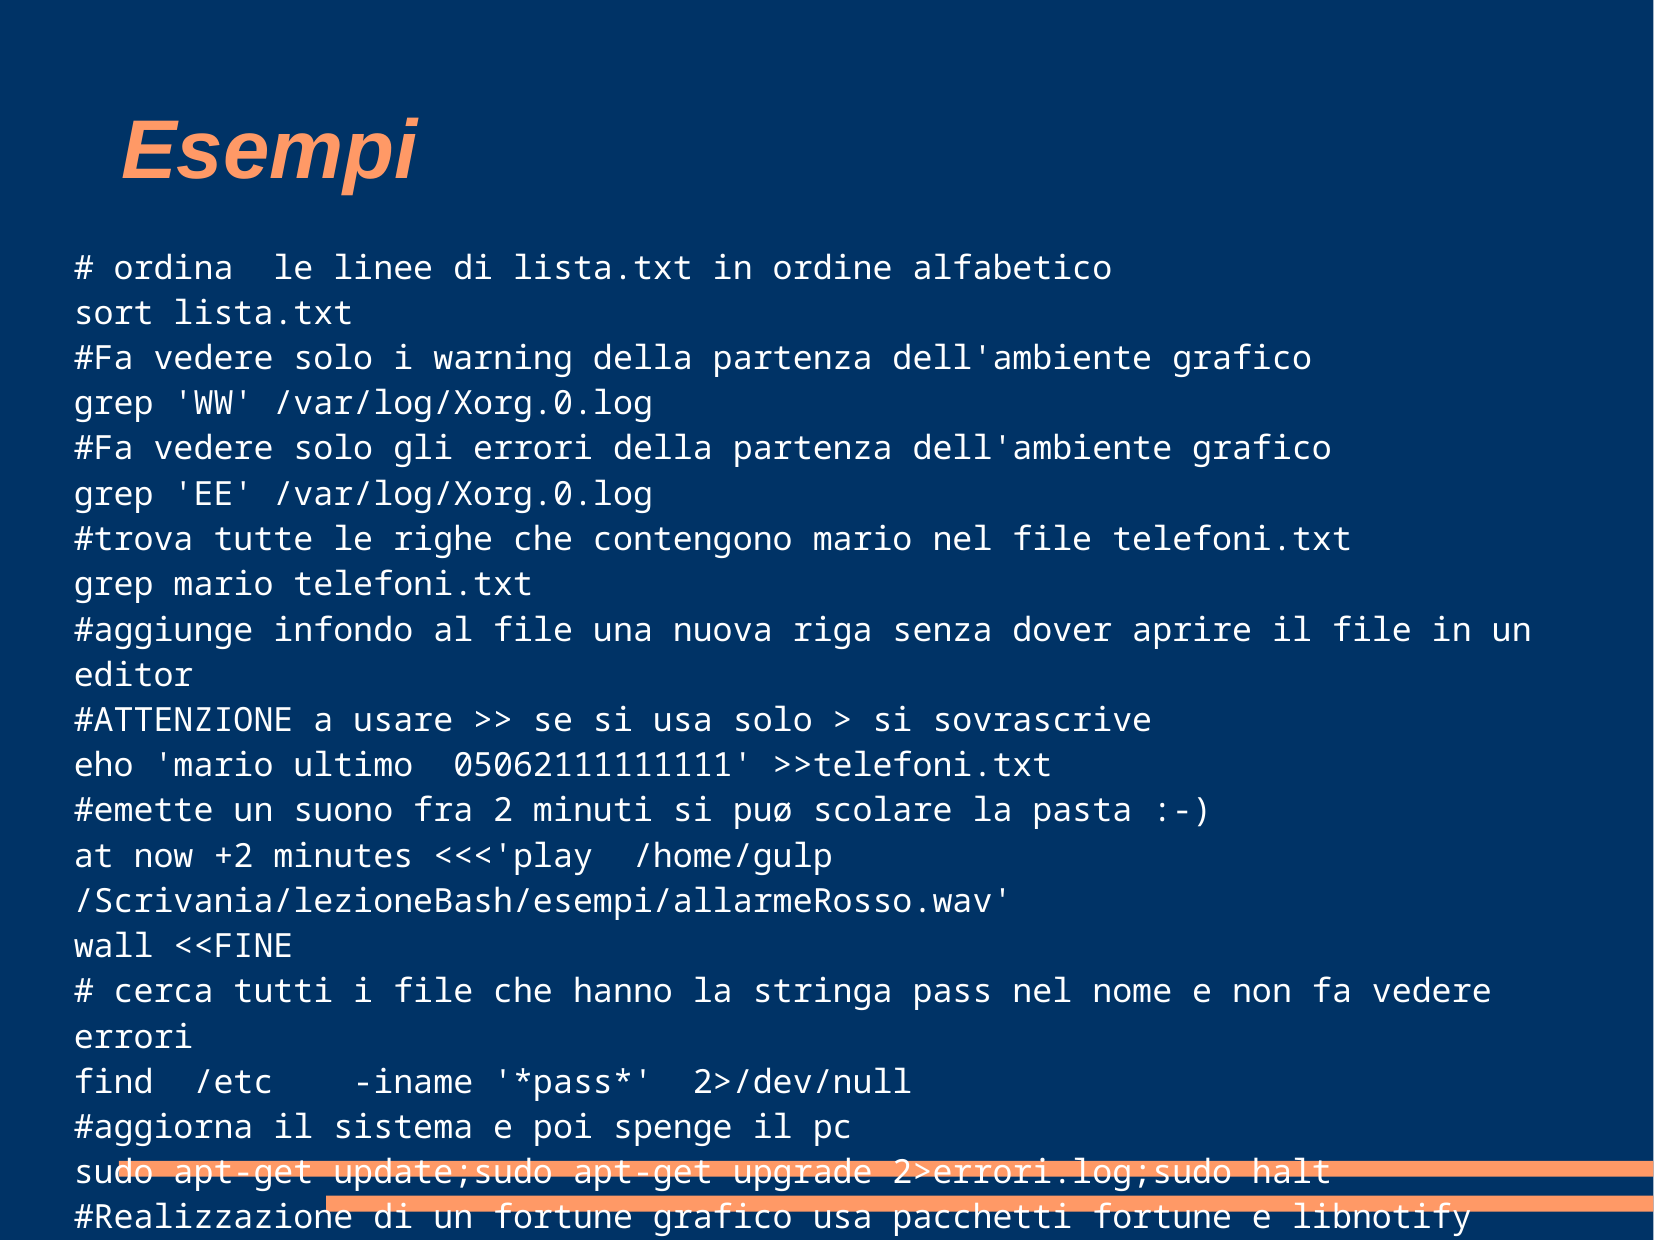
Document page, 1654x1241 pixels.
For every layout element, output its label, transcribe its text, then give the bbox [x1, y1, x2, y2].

text_box # ordina le linee di lista.txt in ordine alfabetico sort lista.txt #Fa vedere solo i warning della partenza dell'ambiente grafico grep 'WW' /var/log/Xorg.0.log #Fa vedere solo gli errori della partenza dell'ambiente grafico grep 'EE' /var/log/Xorg.0.log #trova tutte le righe che contengono mario nel file telefoni.txt grep mario telefoni.txt #aggiunge infondo al file una nuova riga senza dover aprire il file in un editor #ATTENZIONE a usare >> se si usa solo > si sovrascrive eho 'mario ultimo 05062111111111' >>telefoni.txt #emette un suono fra 2 minuti si puø scolare la pasta :-) at now +2 minutes <<<'play /home/gulp /Scrivania/lezioneBash/esempi/allarmeRosso.wav' wall <<FINE # cerca tutti i file che hanno la stringa pass nel nome e non fa vedere errori find /etc -iname '*pass*' 2>/dev/null #aggiorna il sistema e poi spenge il pc sudo apt-get update;sudo apt-get upgrade 2>errori.log;sudo halt #Realizzazione di un fortune grafico usa pacchetti fortune e libnotify #per nomi icone guardare http://standards.freedesktop.org/icon-naming-spec/icon-naming-spec-latest.html notify-send --urgency=low --expire-time=20000 --icon='face-wink' 'La sorte dice:' "$(fortune -a )" [59, 236, 1625, 1004]
title Esempi [121, 46, 1534, 236]
